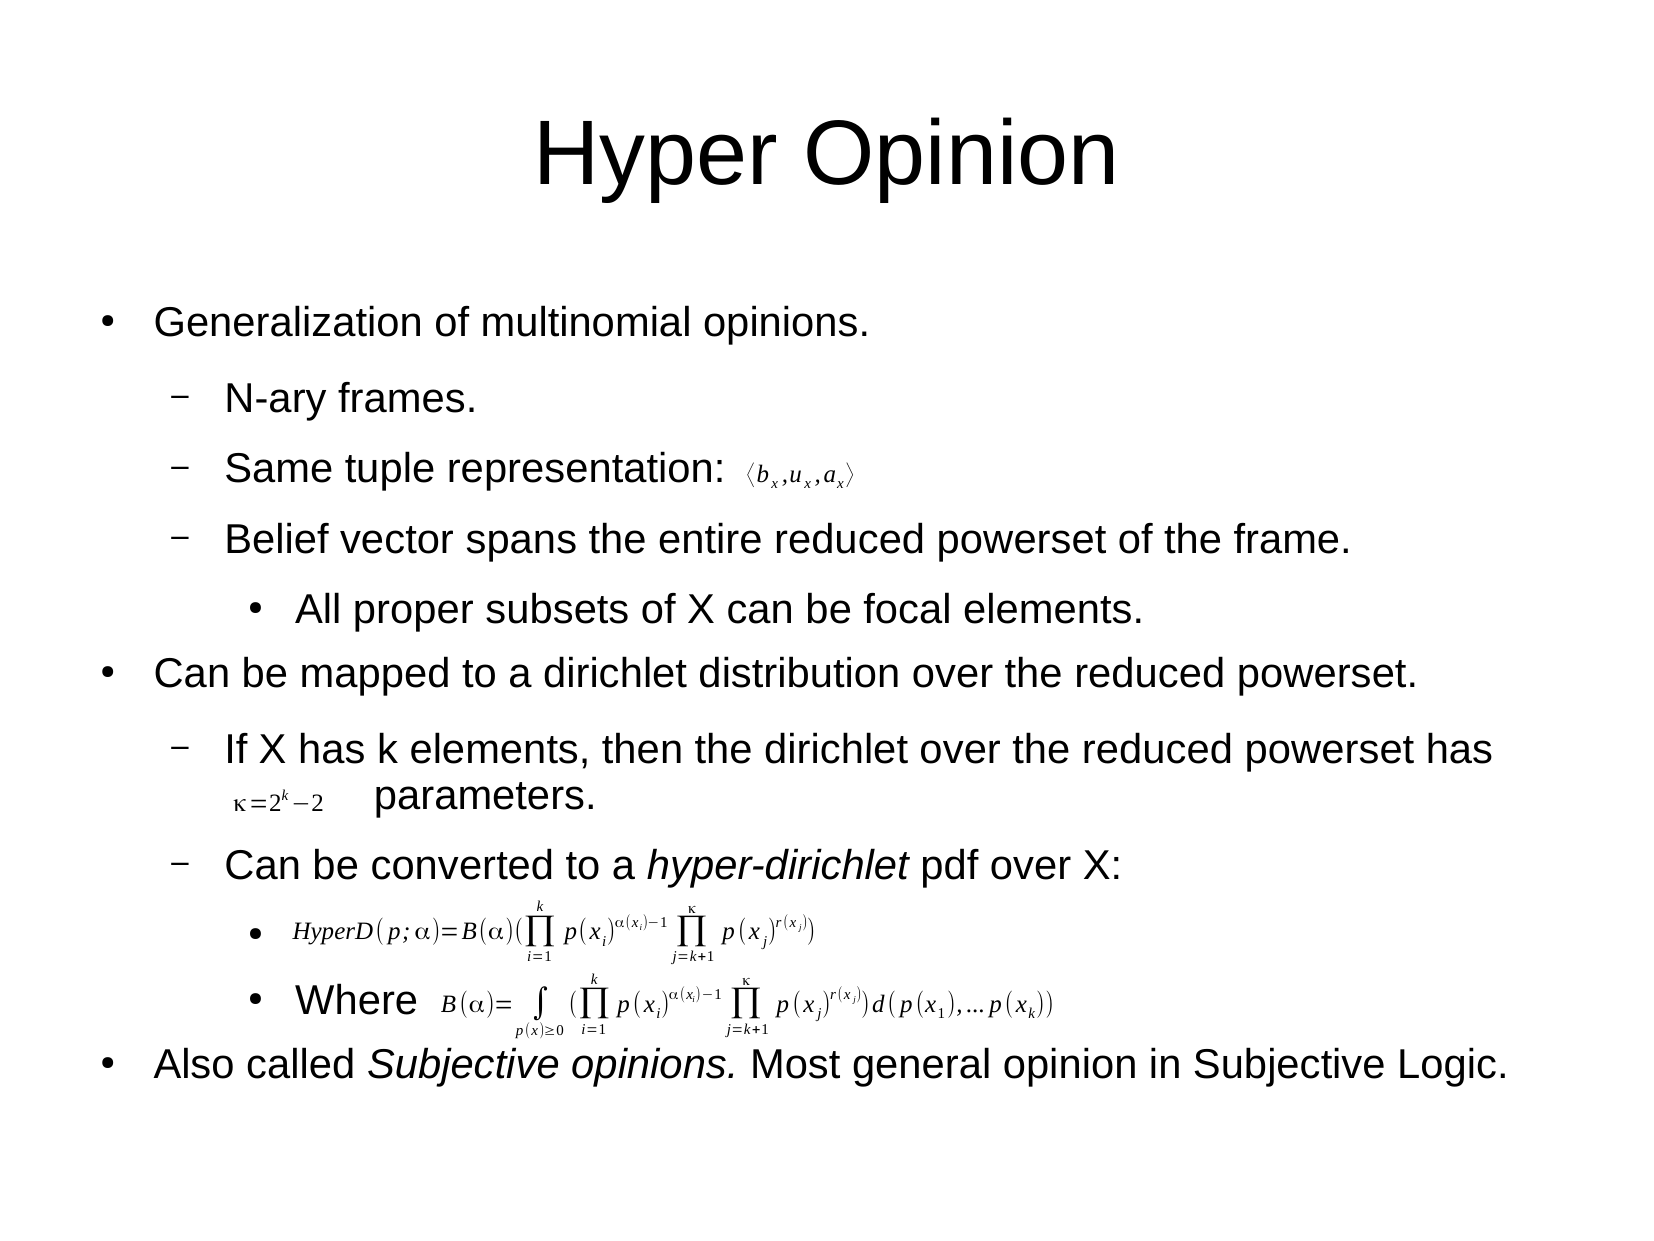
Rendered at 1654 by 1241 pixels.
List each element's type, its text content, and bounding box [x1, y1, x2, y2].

title Hyper Opinion [82, 49, 1571, 257]
chart [285, 897, 822, 965]
chart [227, 786, 331, 819]
list Generalization of multinomial opinions. N-ary frames. Same tuple representation: Belief vector spans the entire reduced powerset of the frame. All proper subsets of X can be focal elements. Can be mapped to a dirichlet distribution over the reduced powerset. If X has k elements, then the dirichlet over the reduced powerset has parameters. Can be converted to a hyper-dirichlet pdf over X: Where Also called Subjective opinions. Most general opinion in Subjective Logic. [82, 299, 1571, 1019]
chart [740, 459, 862, 492]
chart [434, 970, 1060, 1041]
